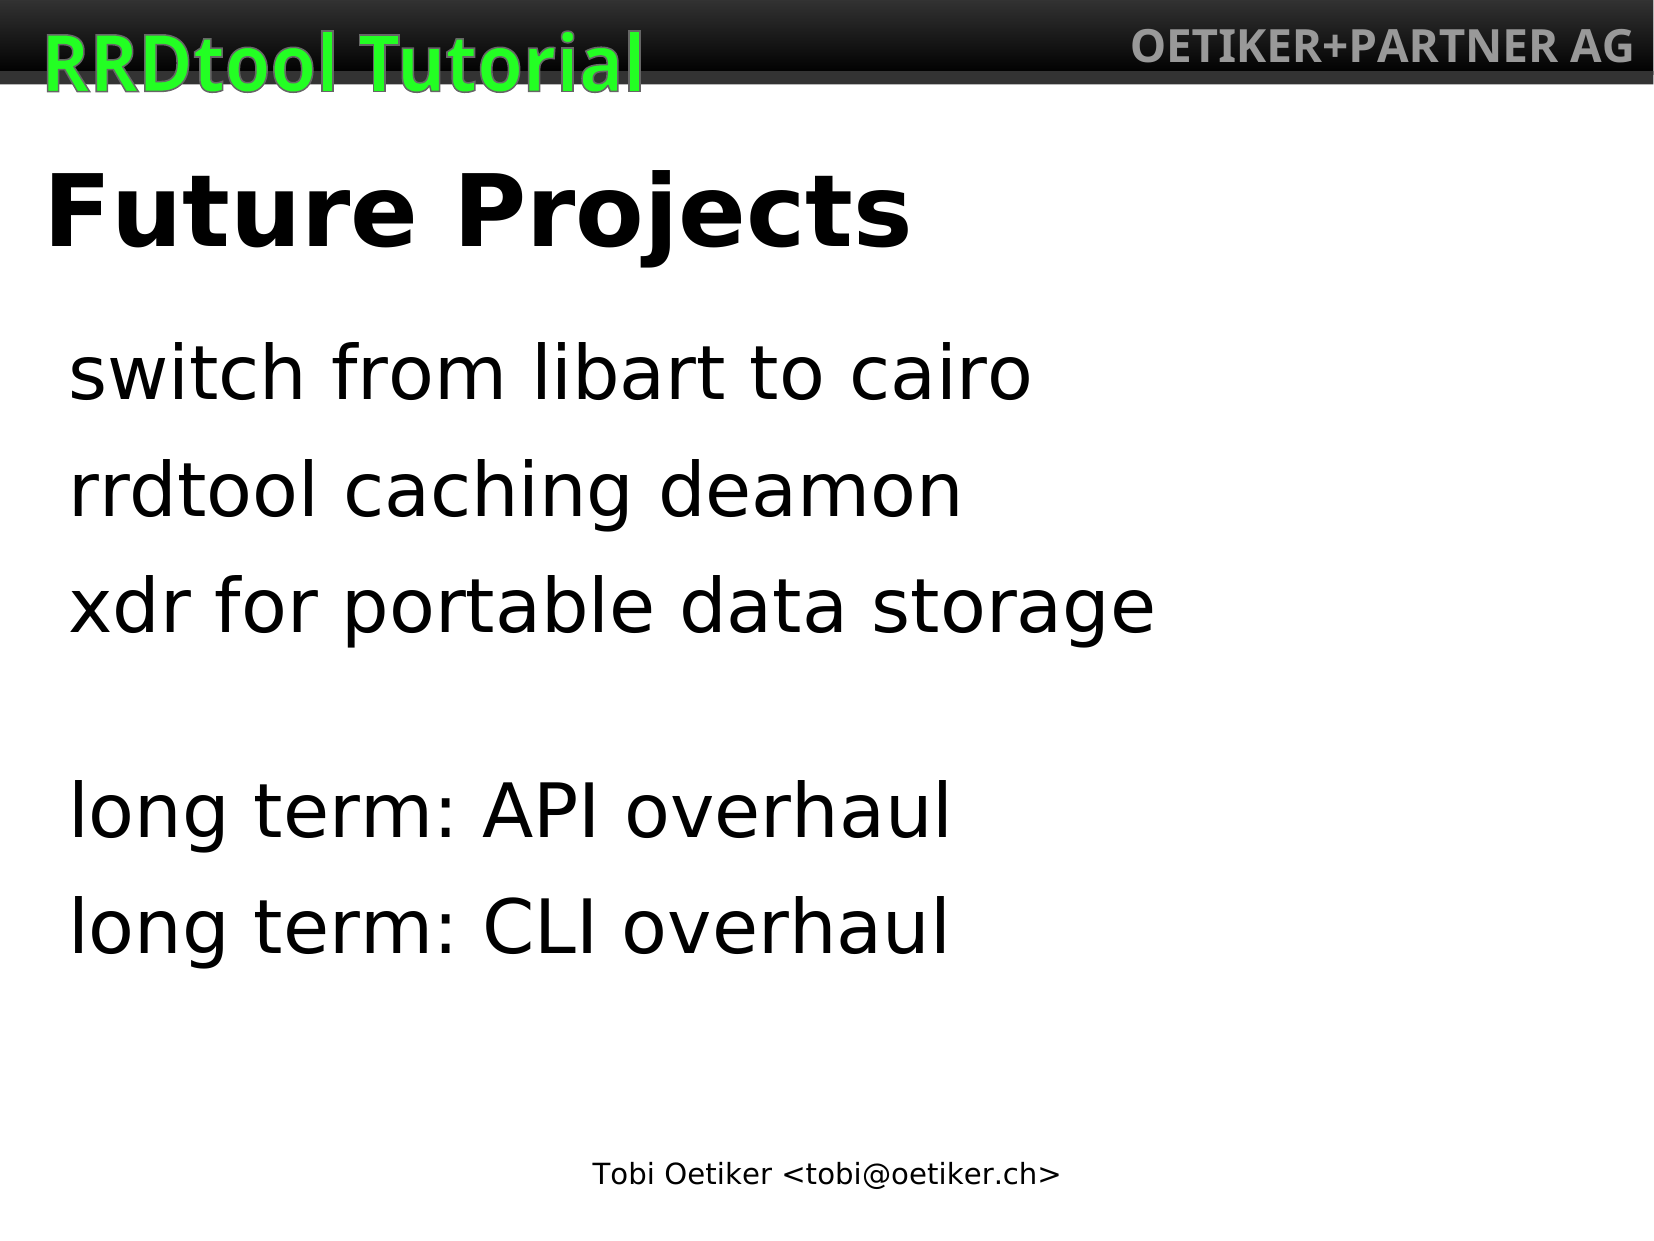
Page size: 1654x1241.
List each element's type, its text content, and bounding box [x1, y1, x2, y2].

list switch from libart to cairo rrdtool caching deamon xdr for portable data storage long term: API overhaul long term: CLI overhaul [50, 329, 1571, 1084]
title Future Projects [43, 137, 1582, 287]
